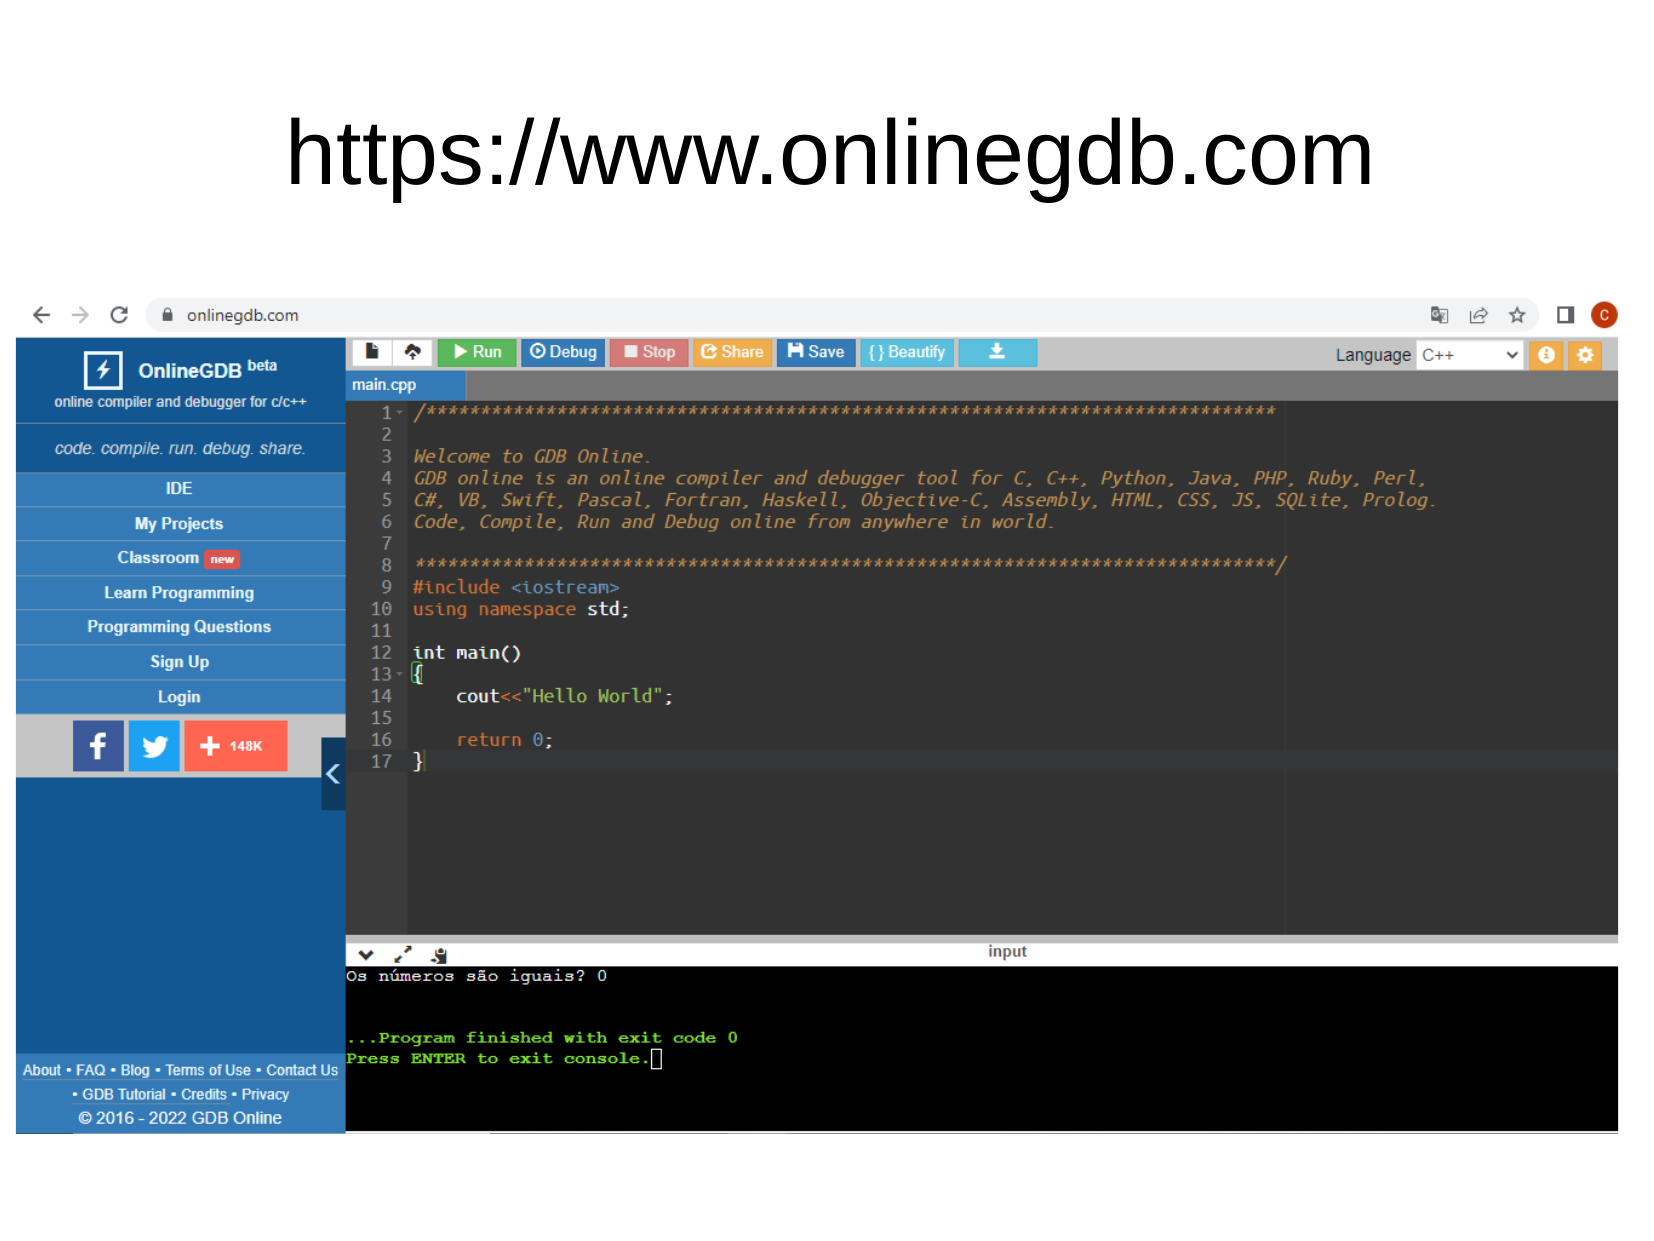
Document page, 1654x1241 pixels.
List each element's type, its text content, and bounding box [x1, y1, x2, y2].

picture [15, 295, 1619, 1134]
title https://www.onlinegdb.com [82, 49, 1571, 257]
